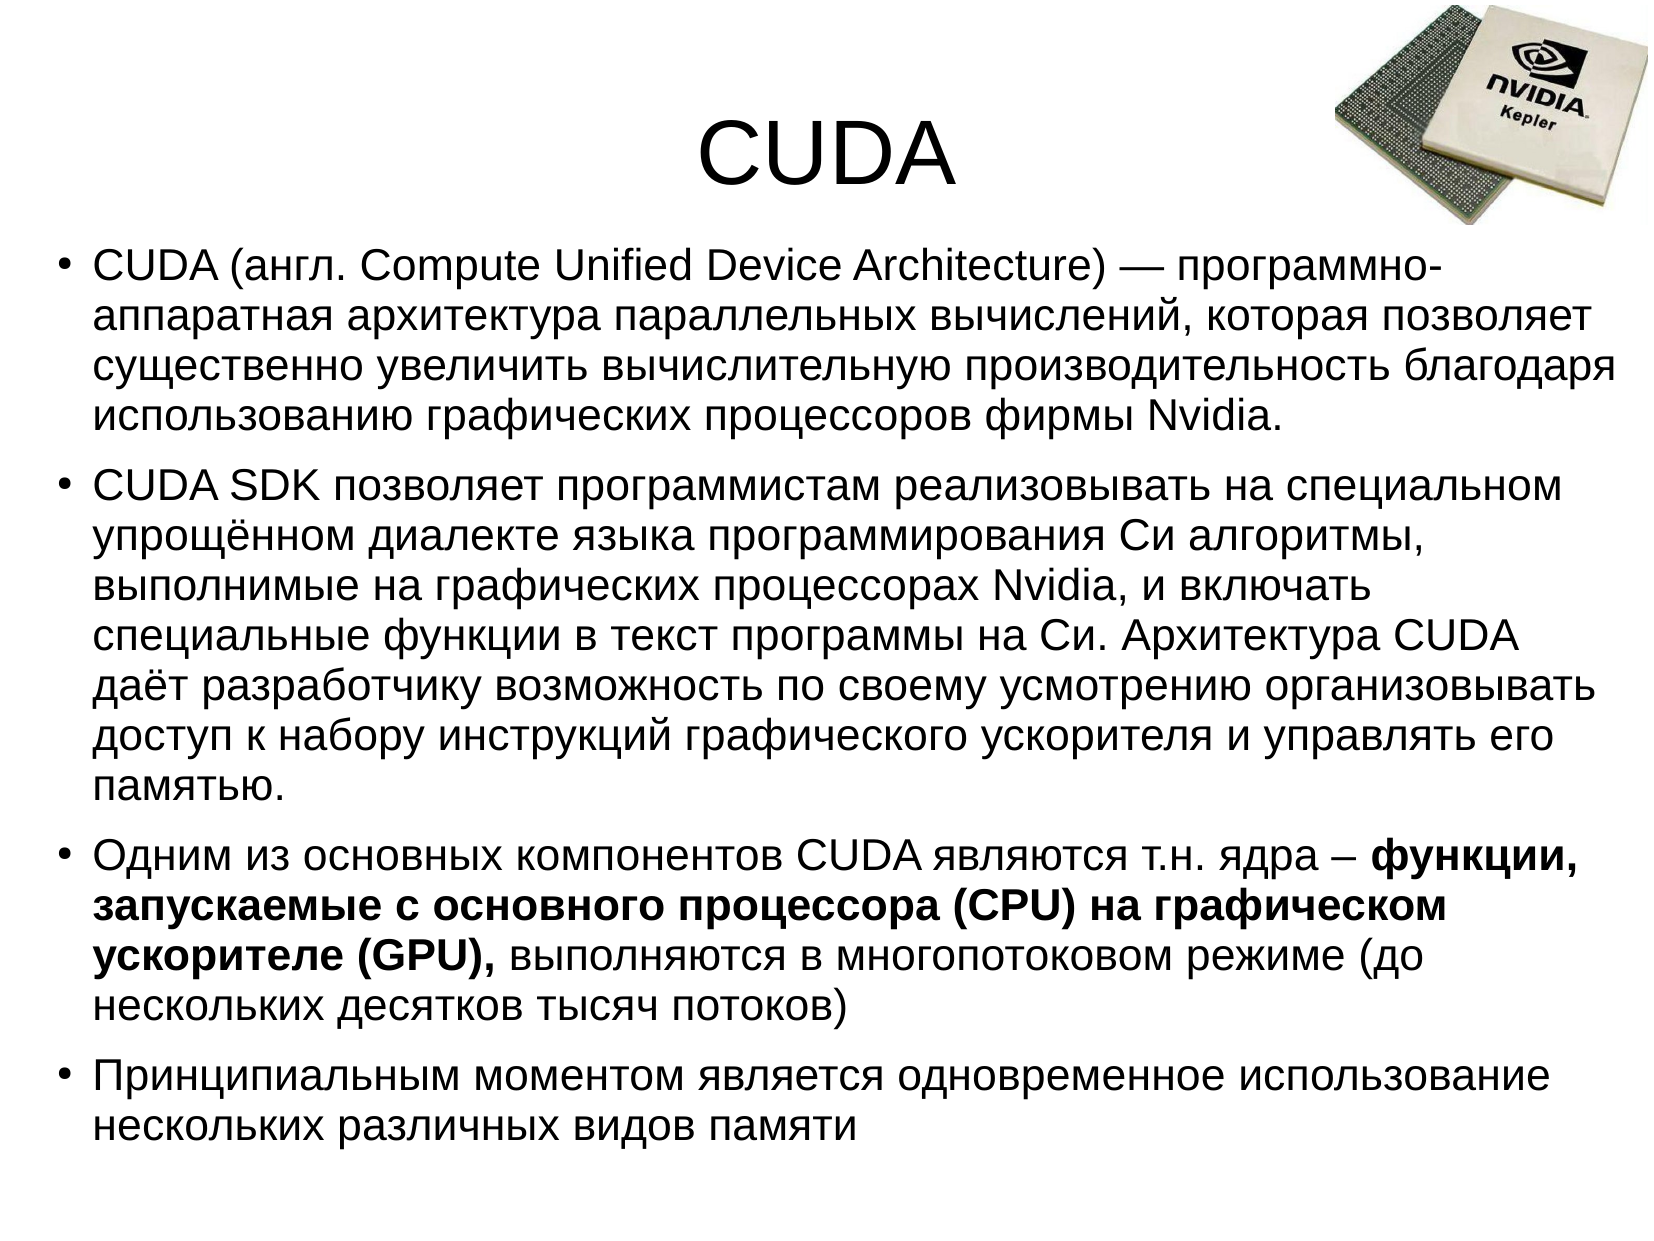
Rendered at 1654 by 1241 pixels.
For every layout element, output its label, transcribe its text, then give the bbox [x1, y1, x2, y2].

list CUDA (англ. Compute Unified Device Architecture) — программно-аппаратная архитектура параллельных вычислений, которая позволяет существенно увеличить вычислительную производительность благодаря использованию графических процессоров фирмы Nvidia. CUDA SDK позволяет программистам реализовывать на специальном упрощённом диалекте языка программирования Си алгоритмы, выполнимые на графических процессорах Nvidia, и включать специальные функции в текст программы на Си. Архитектура CUDA даёт разработчику возможность по своему усмотрению организовывать доступ к набору инструкций графического ускорителя и управлять его памятью. Одним из основных компонентов CUDA являются т.н. ядра – функции, запускаемые с основного процессора (CPU) на графическом ускорителе (GPU), выполняются в многопотоковом режиме (до нескольких десятков тысяч потоков) Принципиальным моментом является одновременное использование нескольких различных видов памяти [45, 240, 1621, 1171]
title CUDA [82, 49, 1571, 240]
picture [1335, 5, 1648, 226]
